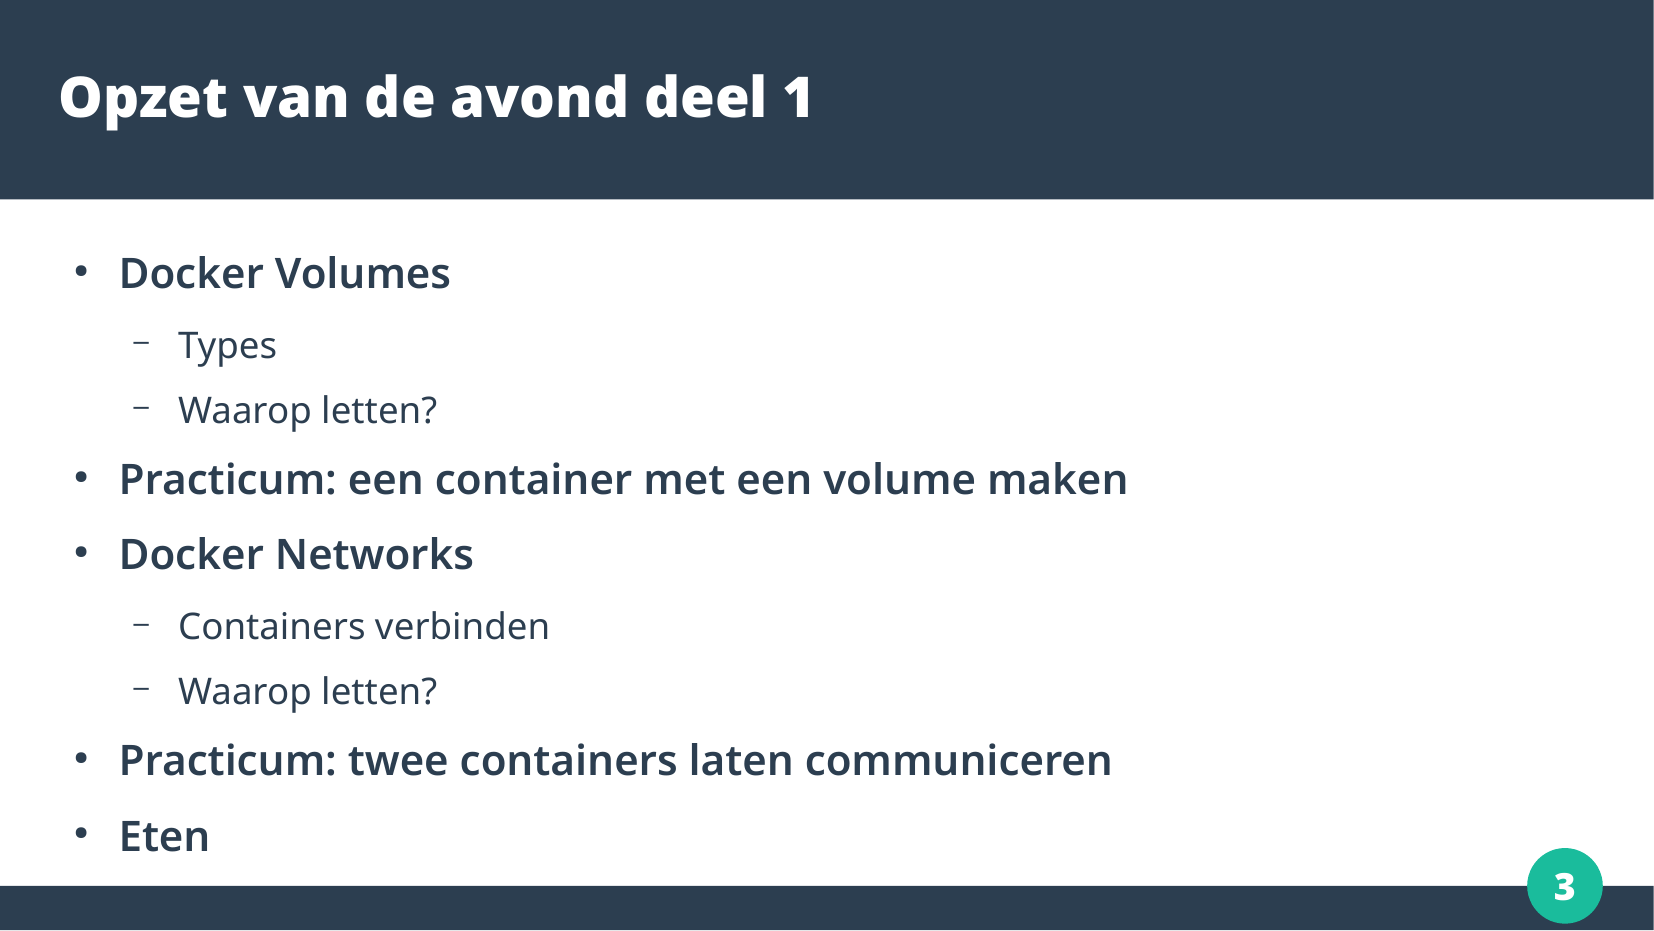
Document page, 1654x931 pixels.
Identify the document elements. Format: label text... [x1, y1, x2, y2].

list Docker Volumes Types Waarop letten? Practicum: een container met een volume maken Docker Networks Containers verbinden Waarop letten? Practicum: twee containers laten communiceren Eten [59, 243, 1595, 864]
title Opzet van de avond deel 1 [59, 37, 1595, 156]
